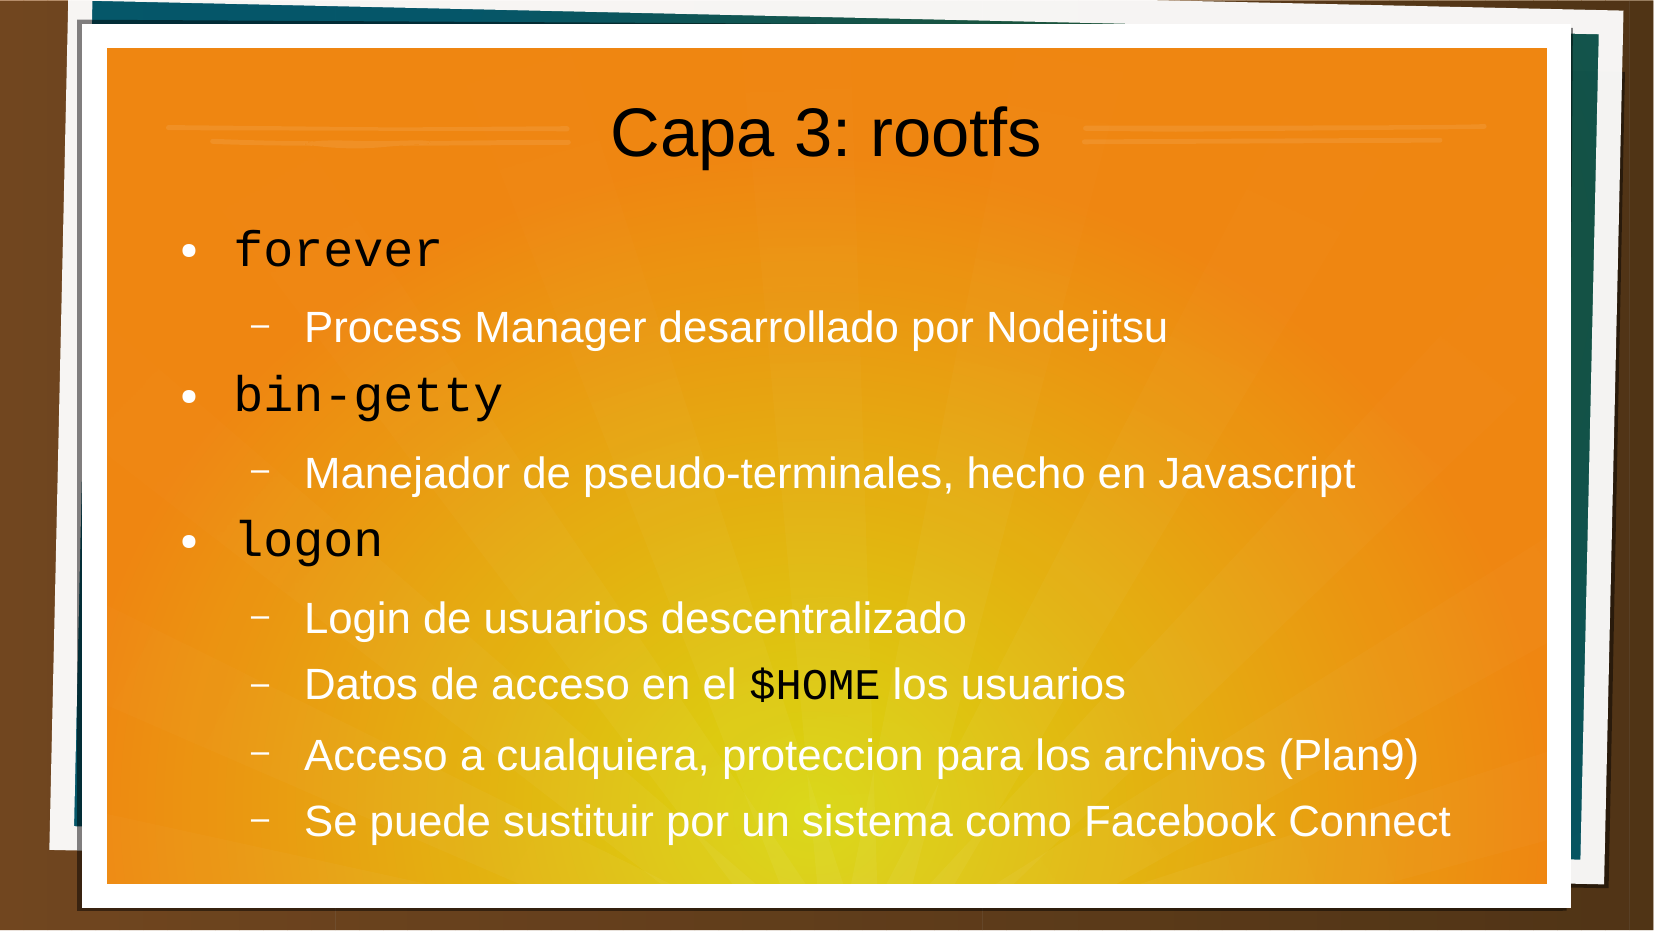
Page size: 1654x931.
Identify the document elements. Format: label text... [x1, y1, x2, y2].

list forever Process Manager desarrollado por Nodejitsu bin-getty Manejador de pseudo-terminales, hecho en Javascript logon Login de usuarios descentralizado Datos de acceso en el $HOME los usuarios Acceso a cualquiera, proteccion para los archivos (Plan9) Se puede sustituir por un sistema como Facebook Connect [162, 224, 1492, 931]
title Capa 3: rootfs [566, 59, 1087, 207]
